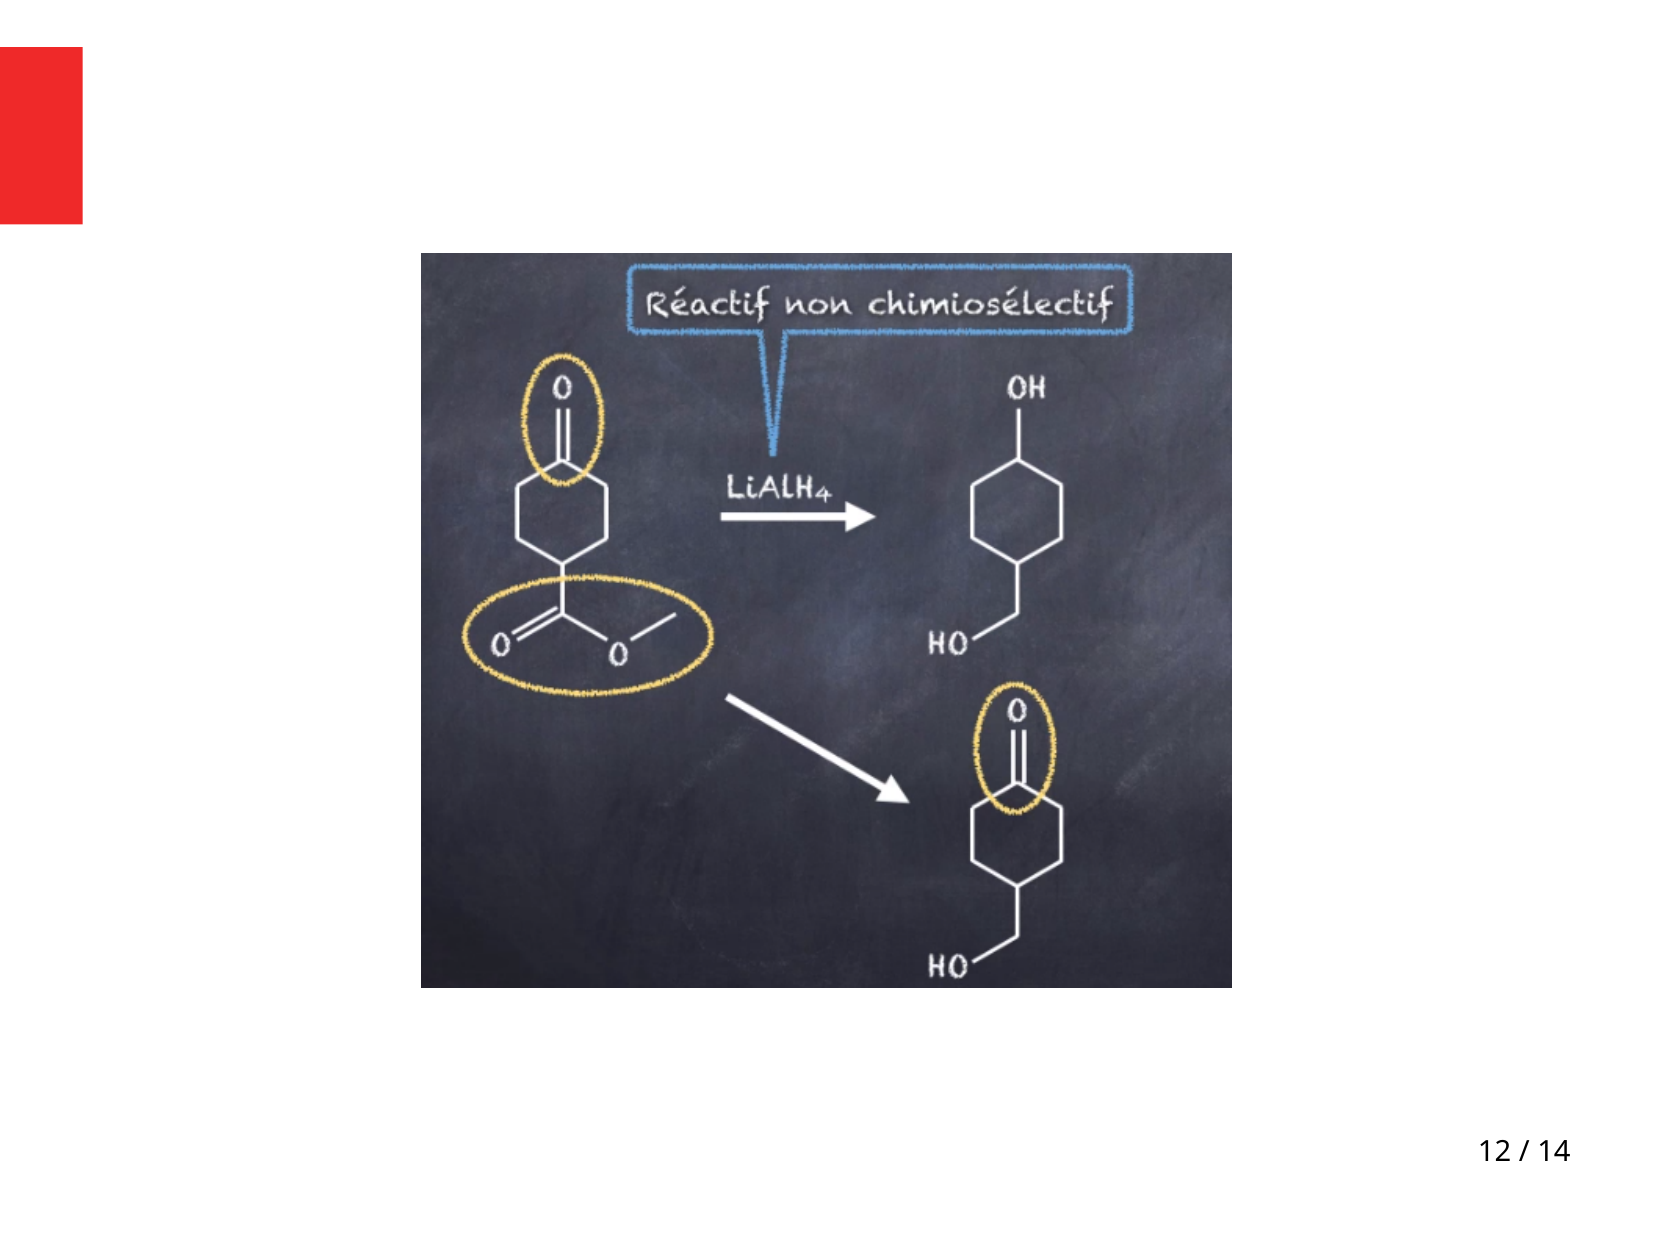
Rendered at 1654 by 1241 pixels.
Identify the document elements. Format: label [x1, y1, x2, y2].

picture [421, 253, 1232, 988]
